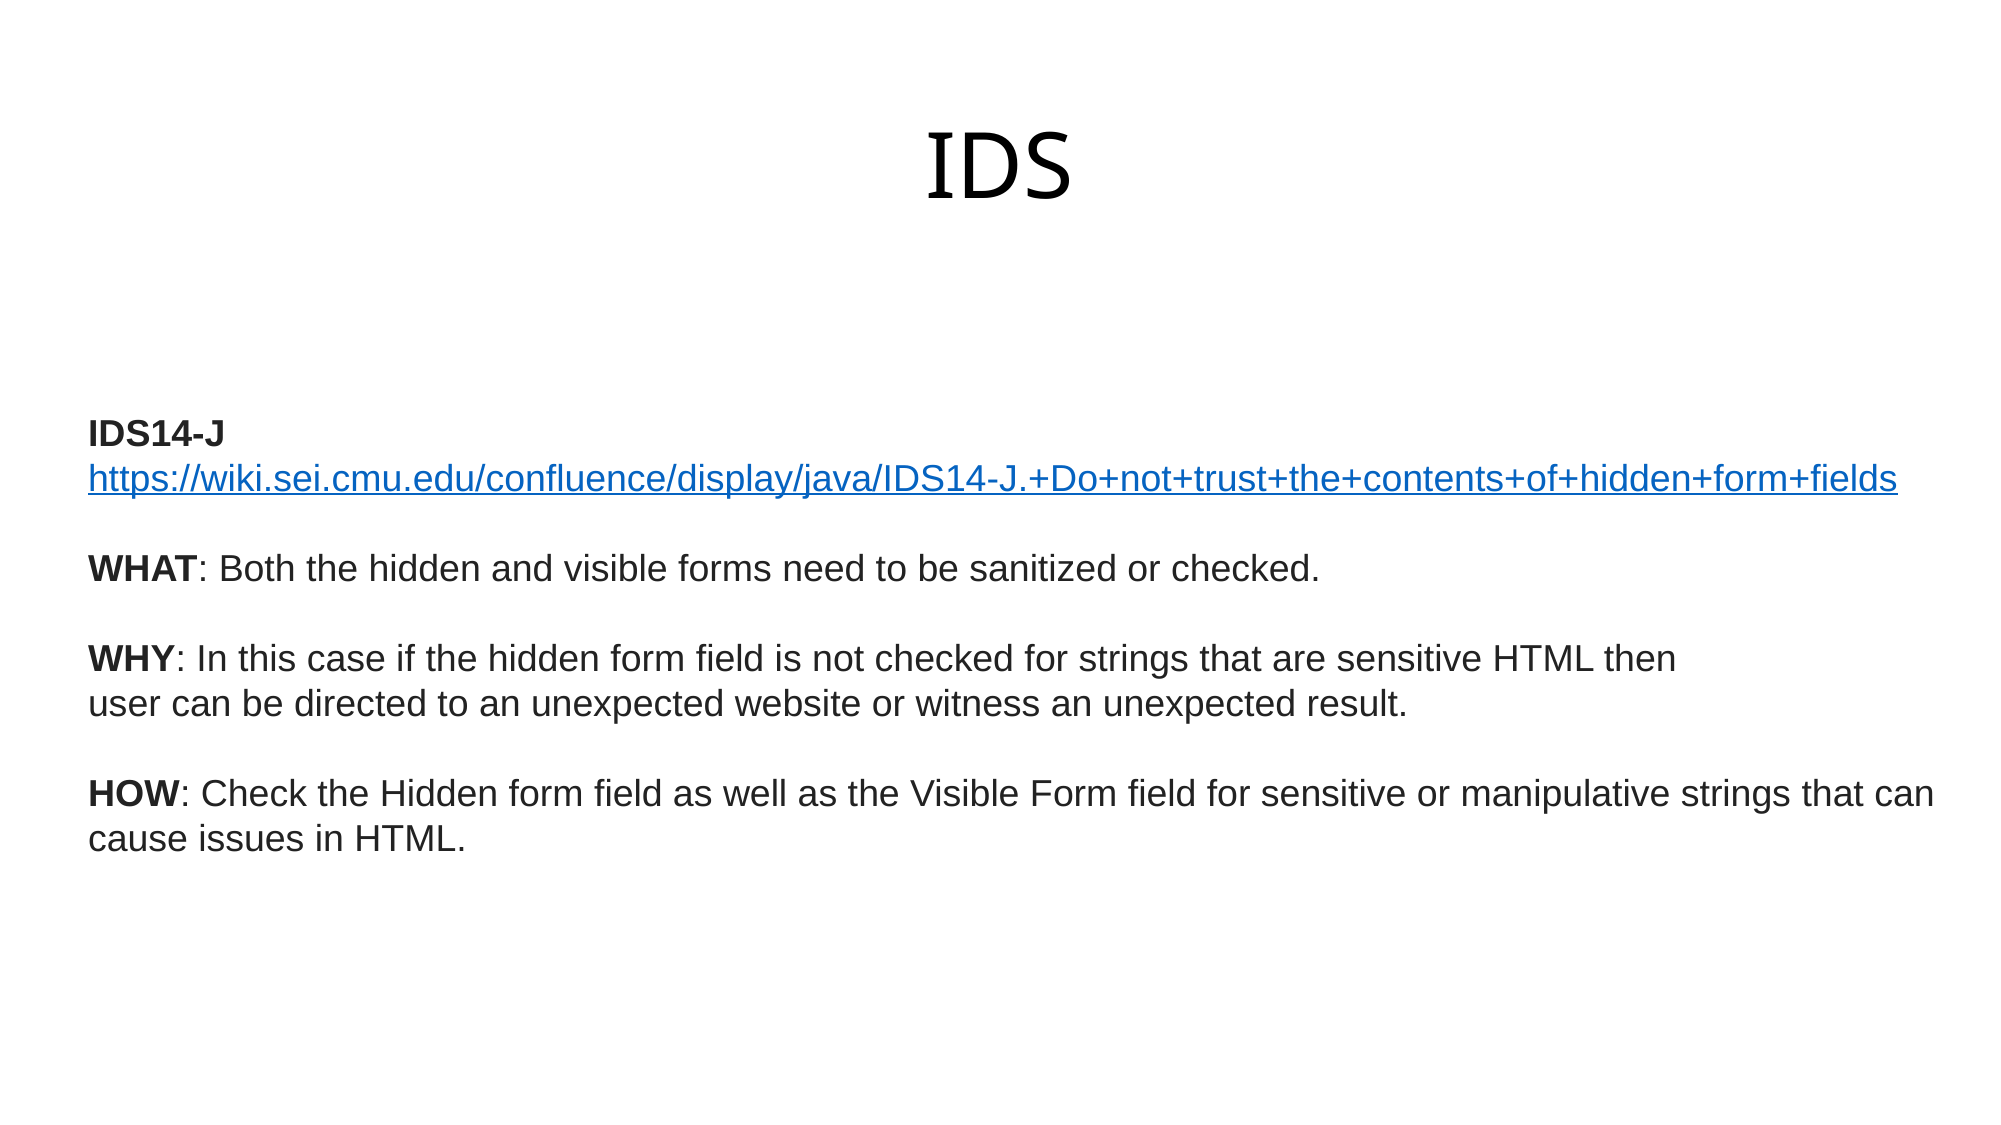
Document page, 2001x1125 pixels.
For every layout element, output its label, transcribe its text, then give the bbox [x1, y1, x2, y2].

text_box IDS [137, 59, 1863, 278]
text_box IDS14-J https://wiki.sei.cmu.edu/confluence/display/java/IDS14-J.+Do+not+trust+the+contents+of+hidden+form+fields WHAT: Both the hidden and visible forms need to be sanitized or checked. WHY: In this case if the hidden form field is not checked for strings that are sensitive HTML then user can be directed to an unexpected website or witness an unexpected result. HOW: Check the Hidden form field as well as the Visible Form field for sensitive or manipulative strings that can cause issues in HTML. [73, 329, 1966, 983]
